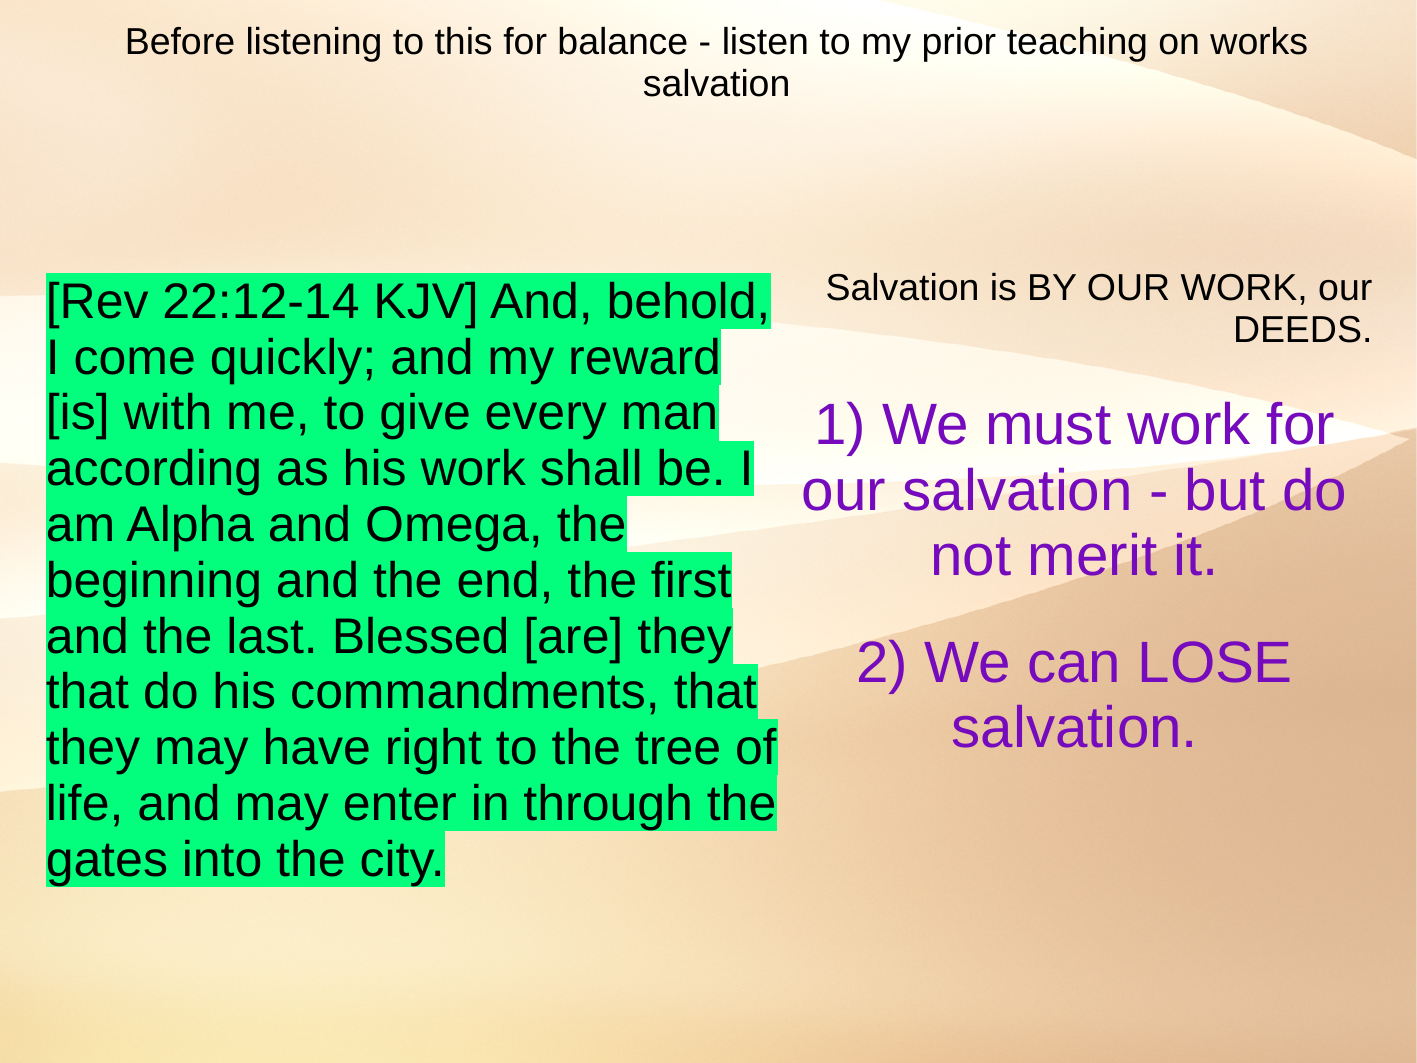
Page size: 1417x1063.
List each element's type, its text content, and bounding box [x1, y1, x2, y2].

text_box Salvation is BY OUR WORK, our DEEDS. 1) We must work for our salvation - but do not merit it. 2) We can LOSE salvation. [762, 258, 1388, 1029]
text_box [Rev 22:12-14 KJV] And, behold, I come quickly; and my reward [is] with me, to give every man according as his work shall be. I am Alpha and Omega, the beginning and the end, the first and the last. Blessed [are] they that do his commandments, that they may have right to the tree of life, and may enter in through the gates into the city. [31, 265, 805, 1037]
picture [0, 0, 1417, 1063]
text_box Before listening to this for balance - listen to my prior teaching on works salvation [35, 12, 1399, 247]
